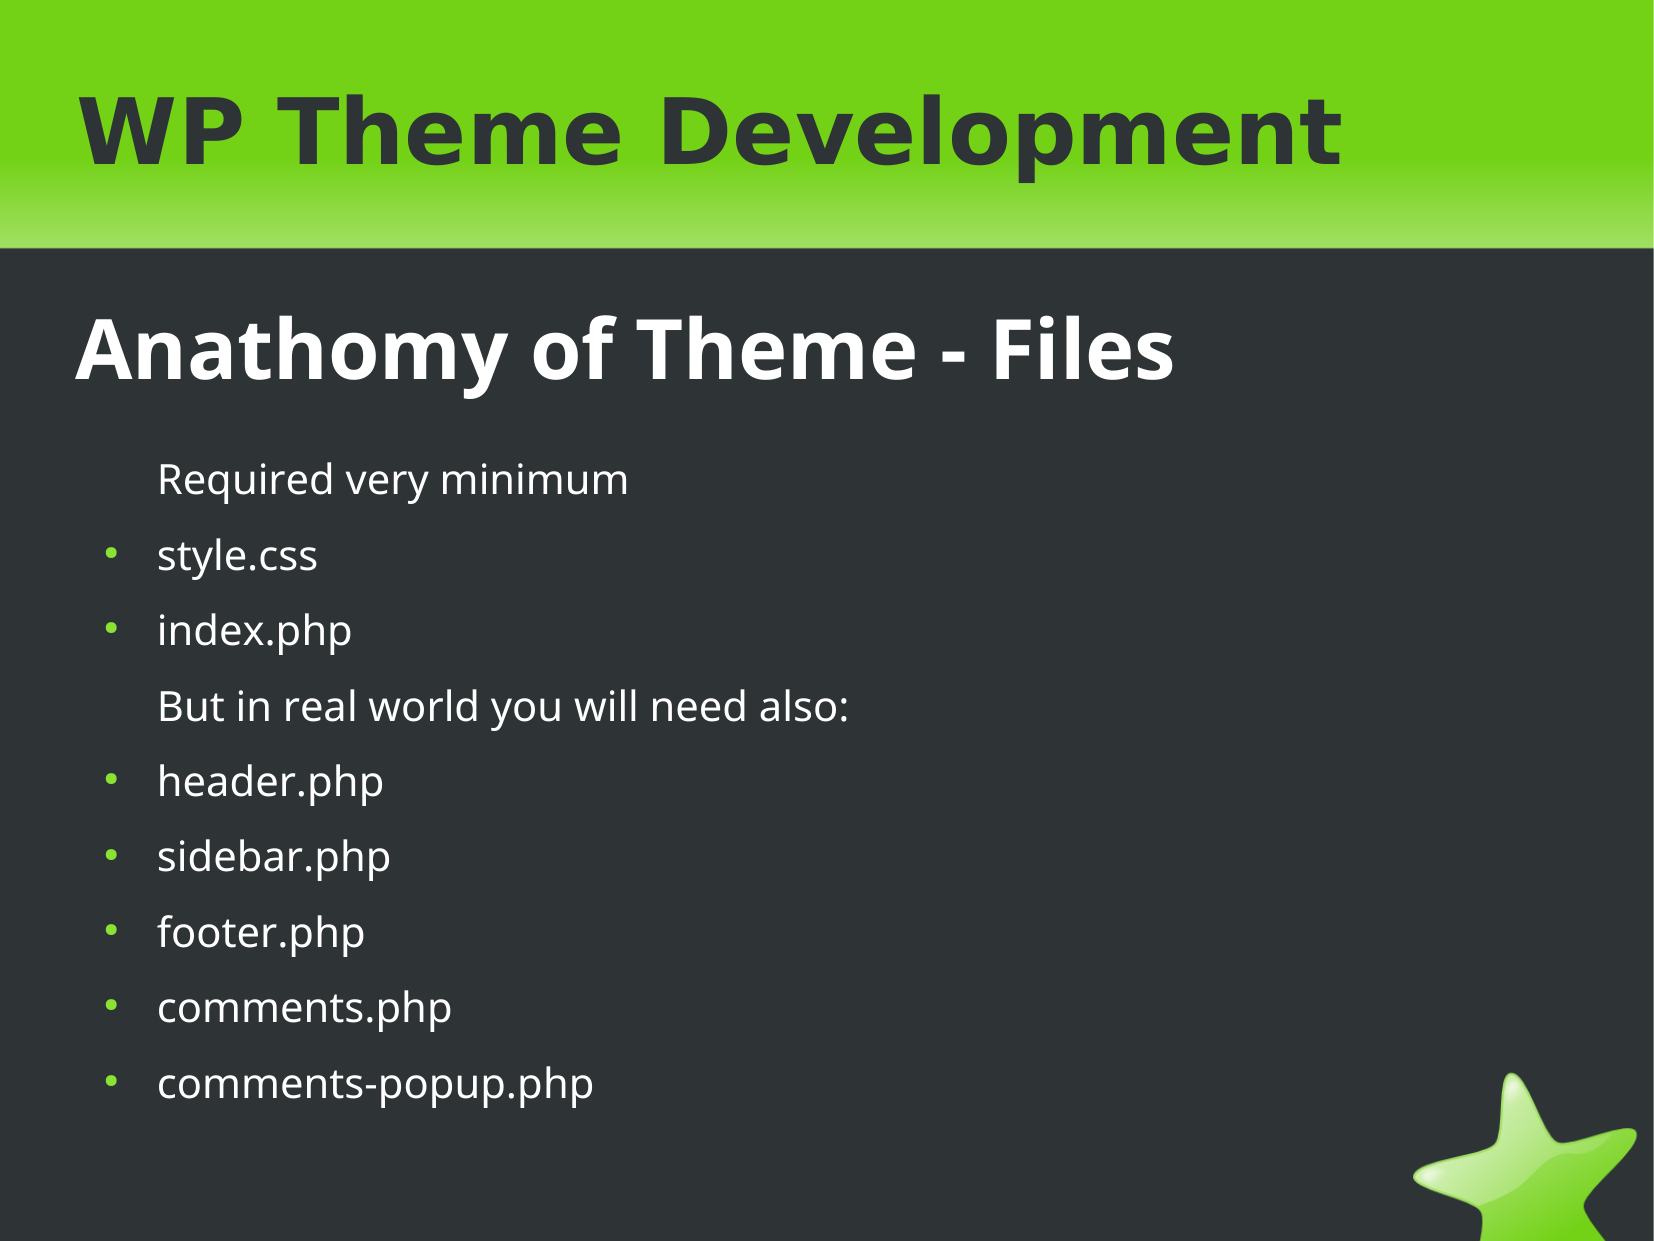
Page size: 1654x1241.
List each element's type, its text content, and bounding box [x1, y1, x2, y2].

list Anathomy of Theme - Files [75, 290, 1572, 413]
list Required very minimum style.css index.php But in real world you will need also: header.php sidebar.php footer.php comments.php comments-popup.php [75, 450, 1530, 1163]
title WP Theme Development [76, 29, 1565, 237]
picture [0, 0, 1654, 1241]
